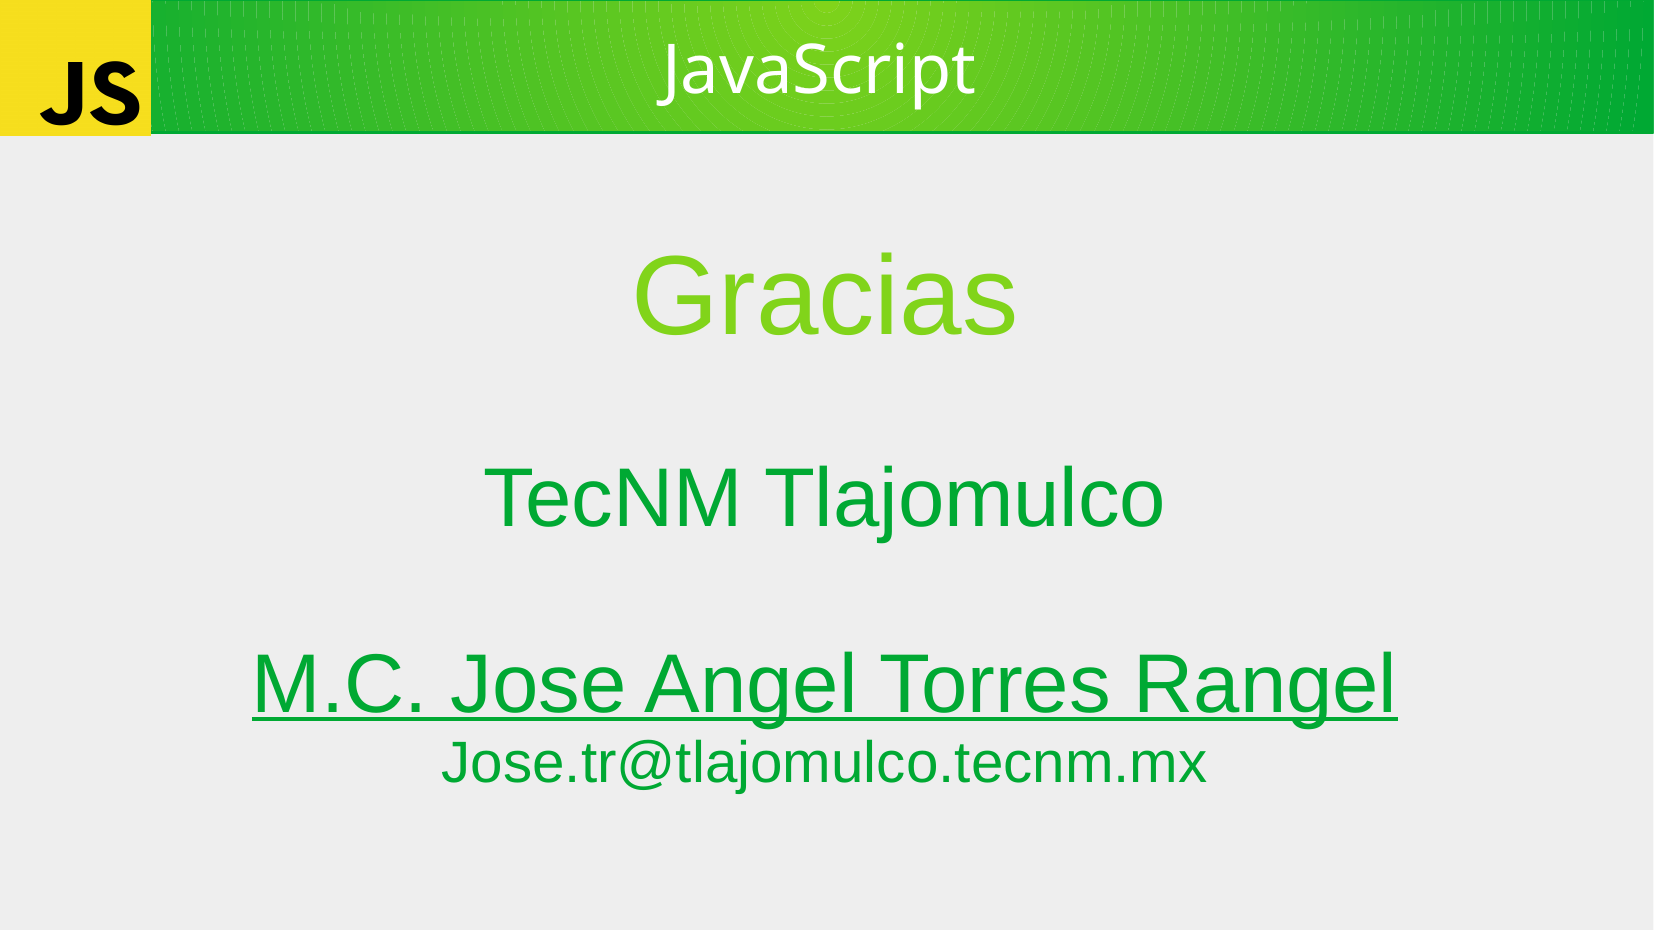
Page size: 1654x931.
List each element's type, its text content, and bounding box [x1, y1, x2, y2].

picture [0, 0, 151, 136]
title JavaScript [151, 14, 1565, 119]
text_box Gracias TecNM Tlajomulco M.C. Jose Angel Torres Rangel Jose.tr@tlajomulco.tecnm.mx [75, 225, 1576, 803]
